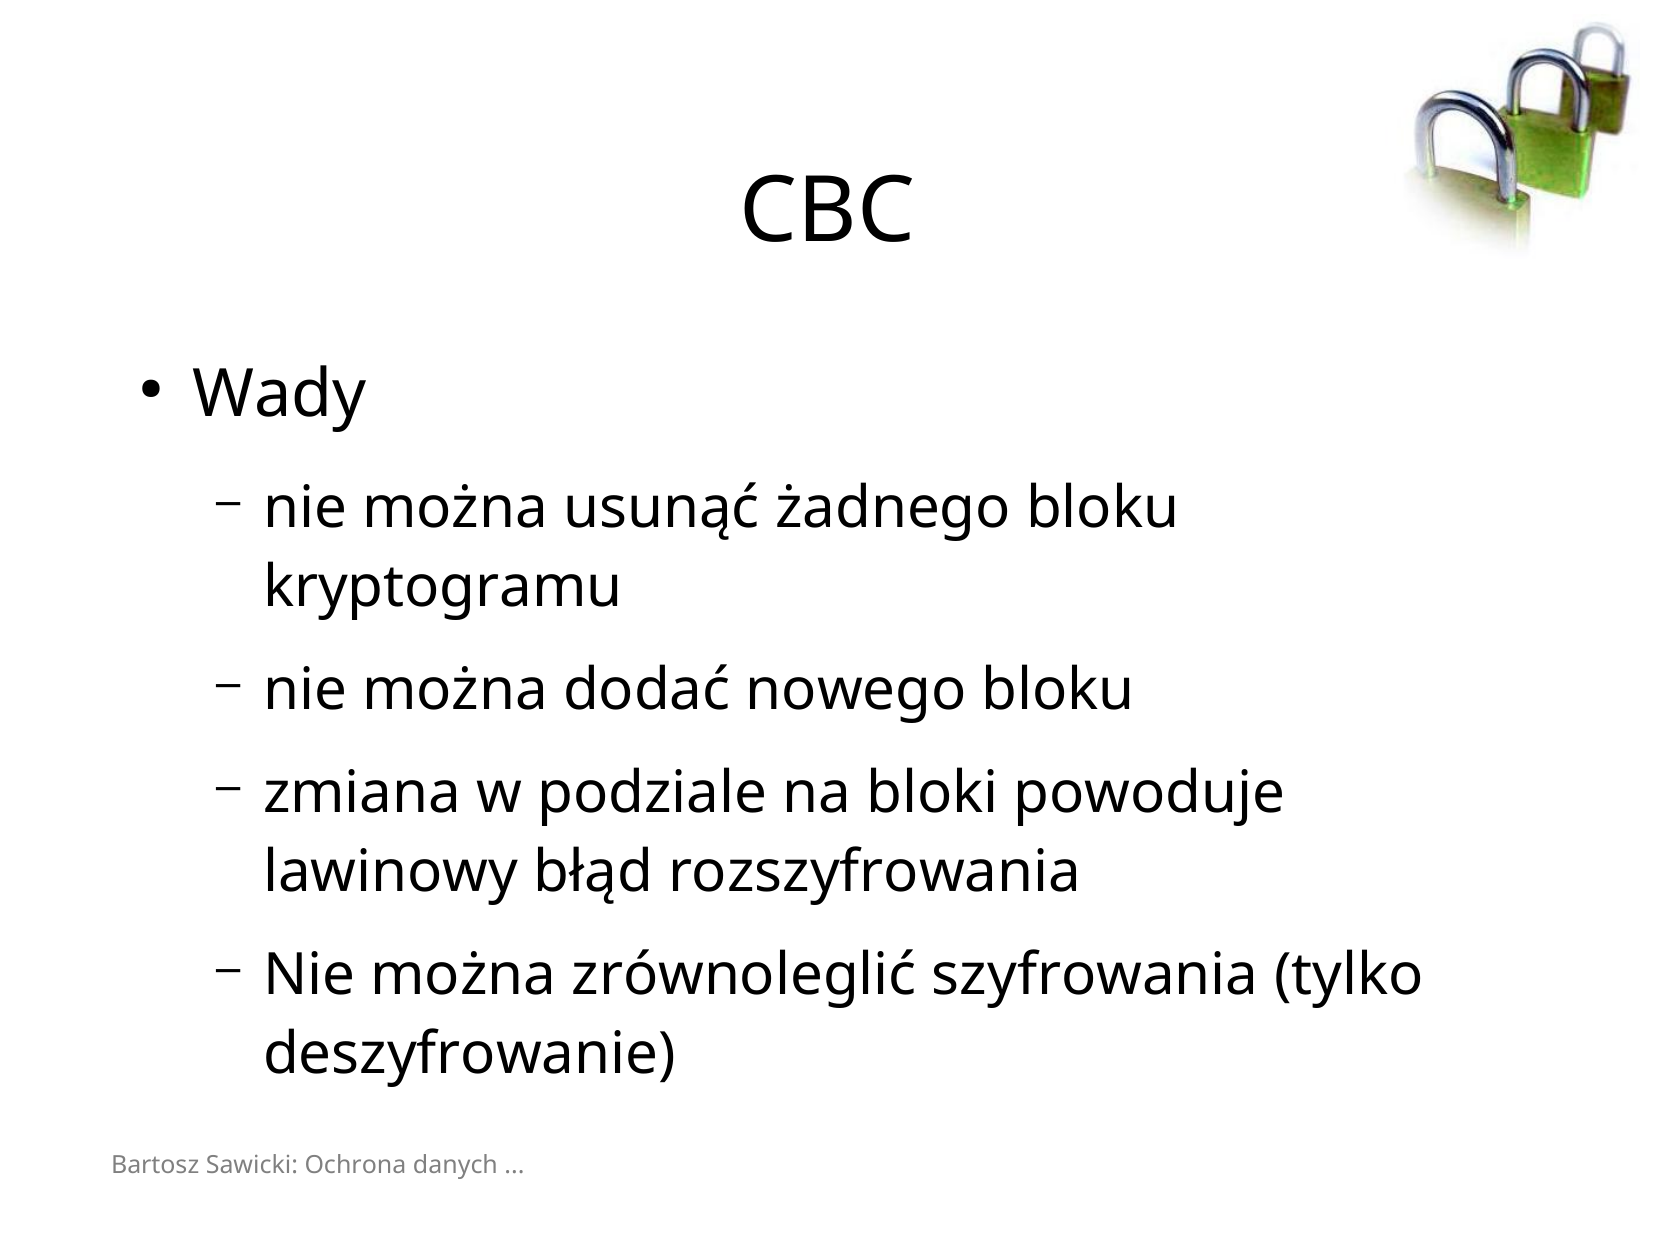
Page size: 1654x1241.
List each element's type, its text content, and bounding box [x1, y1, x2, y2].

title CBC [121, 102, 1534, 311]
list Wady nie można usunąć żadnego bloku kryptogramu nie można dodać nowego bloku zmiana w podziale na bloki powoduje lawinowy błąd rozszyfrowania Nie można zrównoleglić szyfrowania (tylko deszyfrowanie) [121, 344, 1534, 1127]
picture [1385, 14, 1640, 266]
